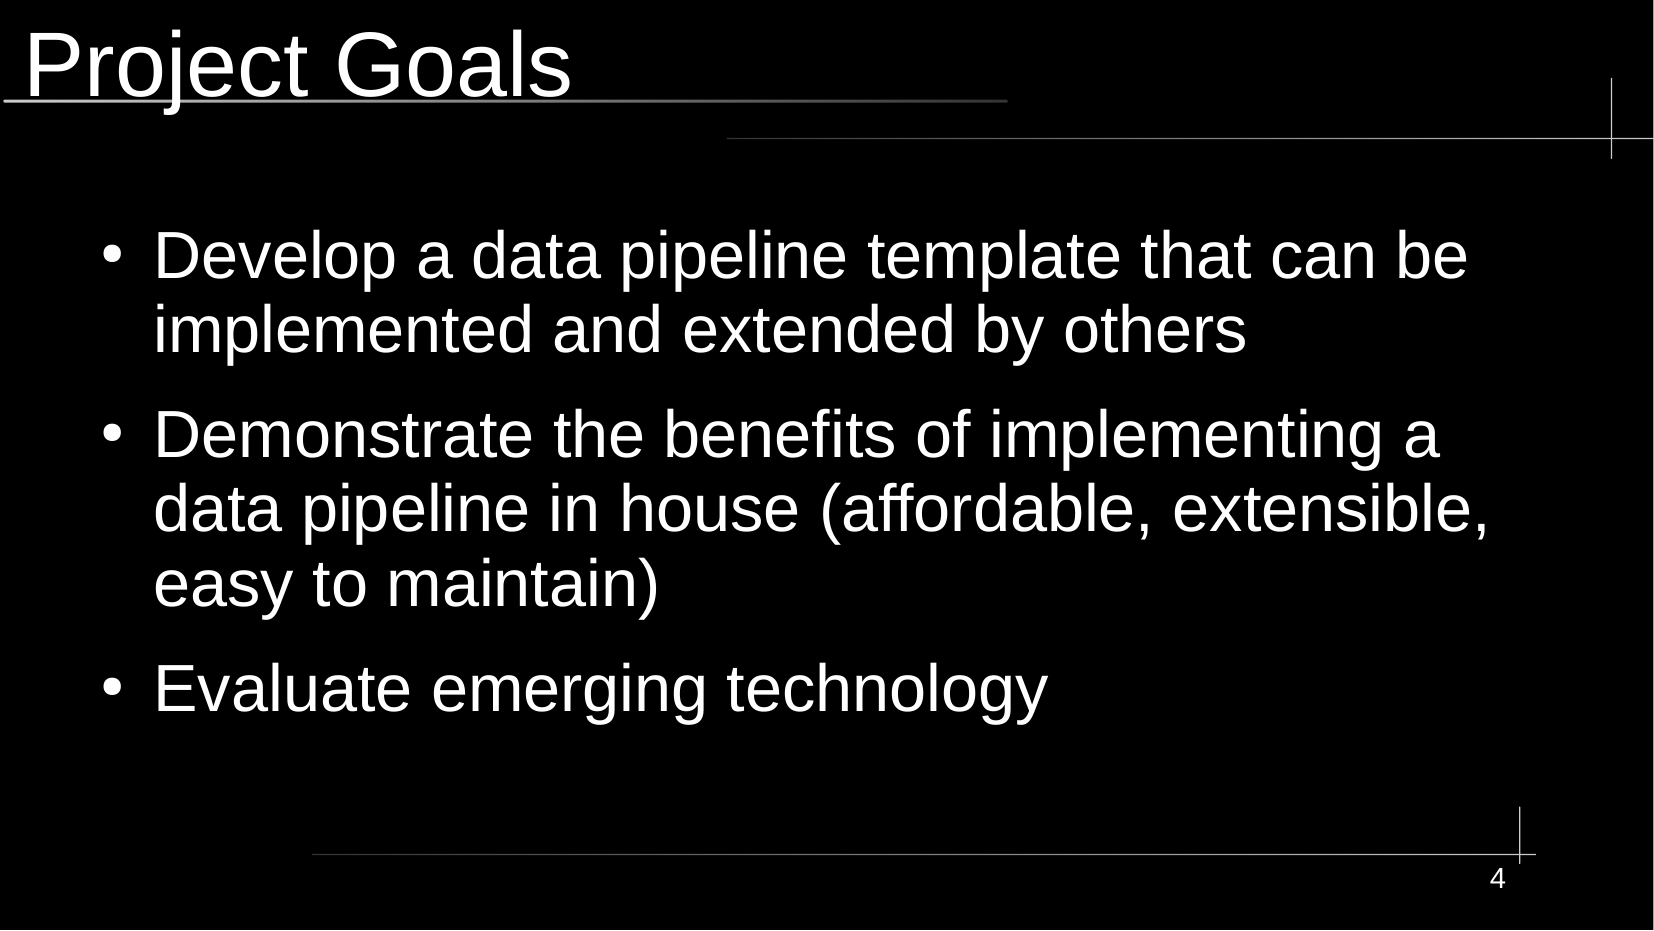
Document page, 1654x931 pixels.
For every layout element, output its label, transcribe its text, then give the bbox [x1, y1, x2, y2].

list Develop a data pipeline template that can be implemented and extended by others Demonstrate the benefits of implementing a data pipeline in house (affordable, extensible, easy to maintain) Evaluate emerging technology [82, 217, 1571, 758]
title Project Goals [23, 11, 1589, 119]
